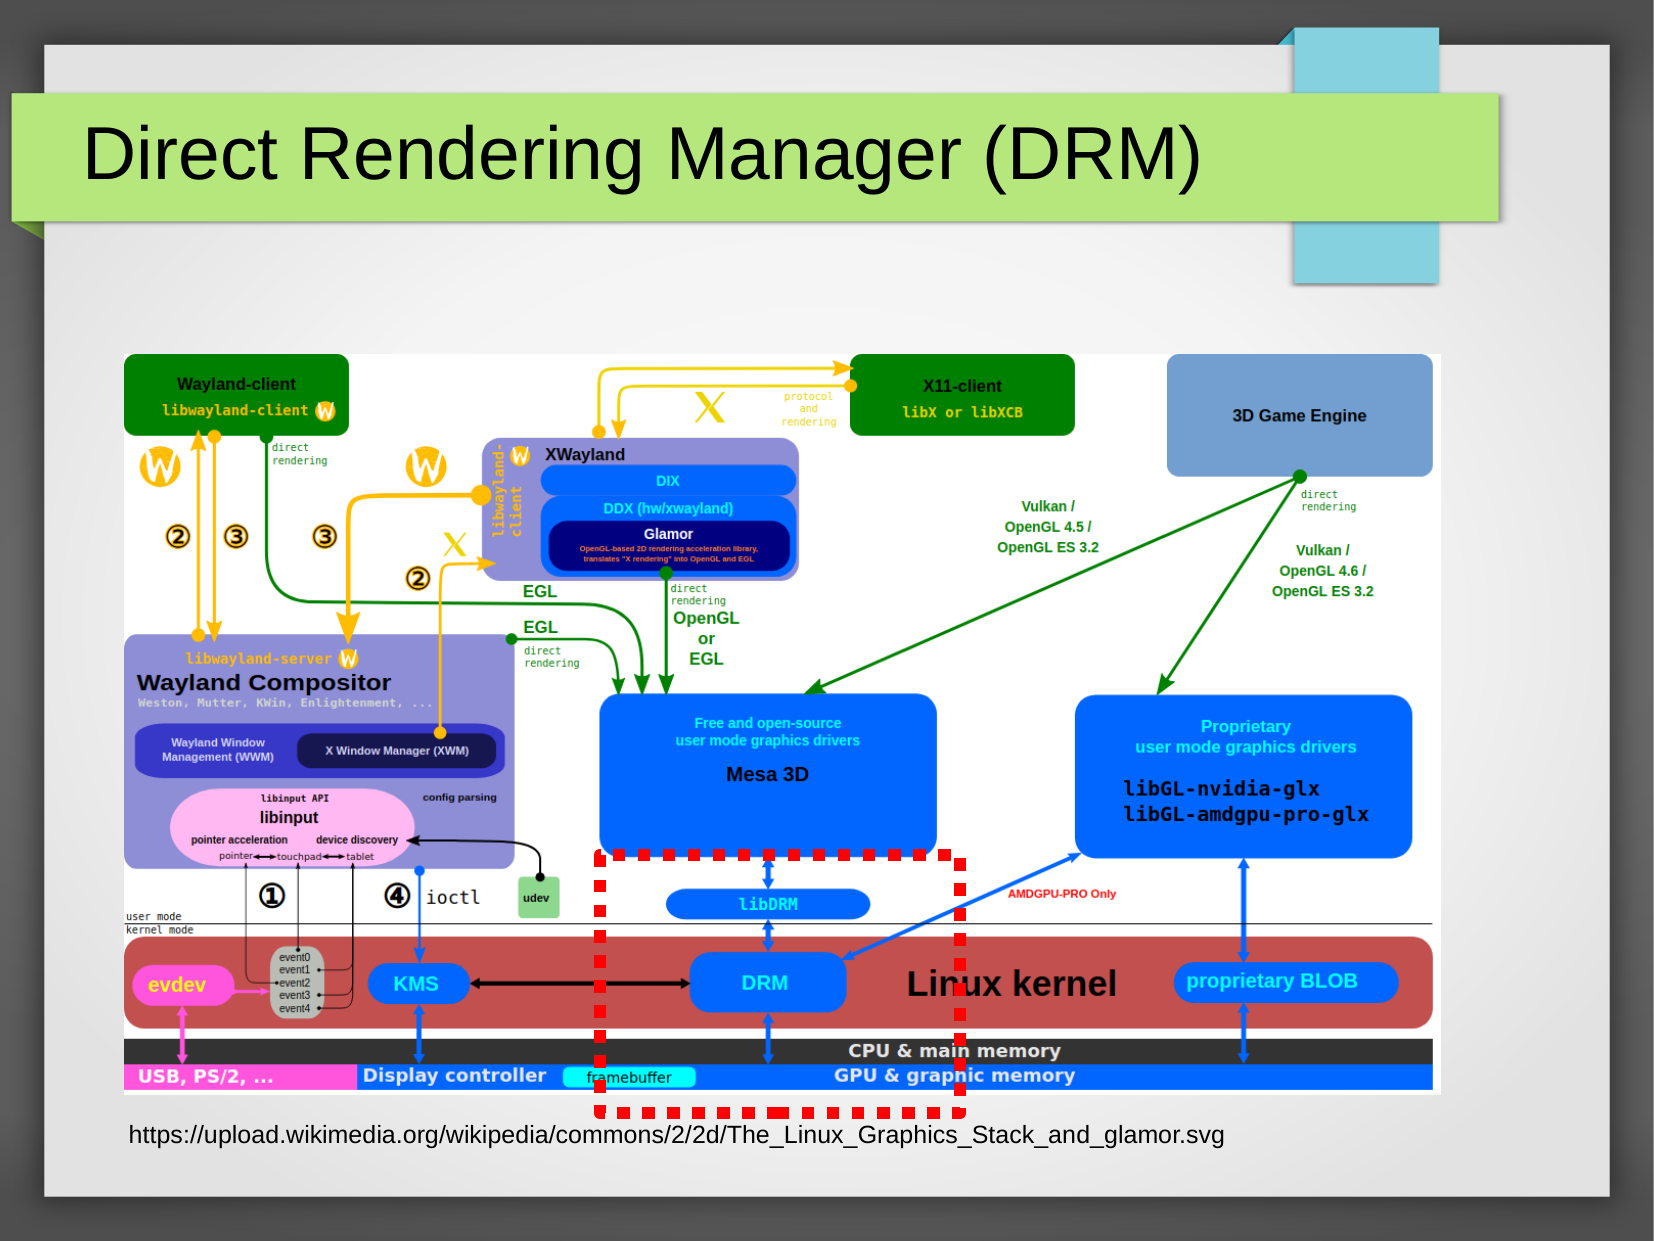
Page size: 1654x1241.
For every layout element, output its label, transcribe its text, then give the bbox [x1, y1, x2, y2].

picture [0, 0, 1654, 1241]
title Direct Rendering Manager (DRM) [82, 94, 1264, 213]
text_box https://upload.wikimedia.org/wikipedia/commons/2/2d/The_Linux_Graphics_Stack_and_glamor.svg [113, 1113, 1285, 1171]
